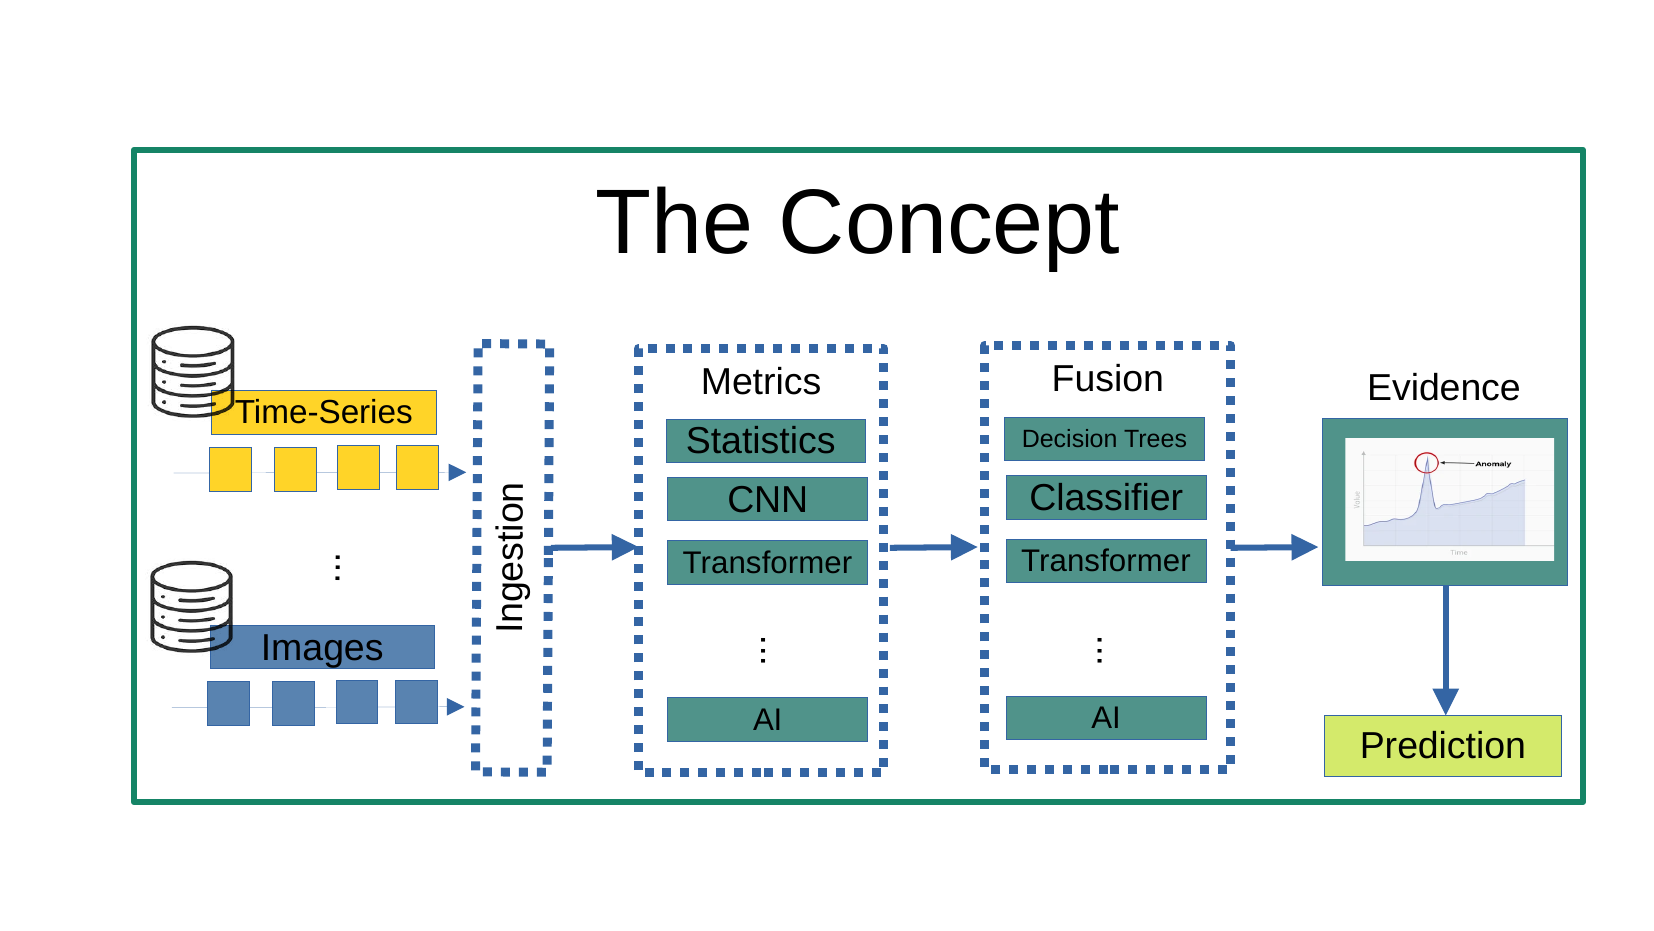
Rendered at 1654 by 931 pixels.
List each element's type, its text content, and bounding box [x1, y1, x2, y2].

text_box Transformer [1006, 539, 1207, 583]
text_box [274, 447, 317, 492]
picture [126, 552, 256, 661]
text_box CNN [667, 477, 868, 521]
text_box Ingestion [475, 343, 550, 773]
text_box [209, 447, 252, 492]
text_box [336, 680, 378, 724]
text_box Statistics [666, 419, 866, 463]
text_box Evidence [1324, 359, 1564, 417]
text_box ... [723, 604, 823, 682]
text_box [395, 680, 438, 724]
text_box [207, 681, 250, 726]
picture [127, 317, 258, 426]
text_box [337, 445, 380, 490]
text_box Decision Trees [1004, 417, 1205, 461]
text_box Transformer [667, 540, 868, 585]
text_box AI [667, 697, 868, 742]
text_box AI [1006, 696, 1207, 740]
text_box Classifier [1006, 475, 1207, 520]
text_box [272, 681, 315, 726]
title The Concept [137, 162, 1580, 318]
text_box Time-Series [211, 390, 437, 435]
text_box Fusion [984, 345, 1231, 770]
text_box Images [210, 625, 435, 669]
text_box [396, 445, 439, 490]
picture [1345, 438, 1555, 561]
text_box Prediction [1324, 715, 1562, 777]
text_box Metrics [638, 348, 884, 773]
text_box ... [277, 537, 378, 615]
text_box ... [1060, 604, 1160, 682]
text_box [1322, 418, 1568, 586]
